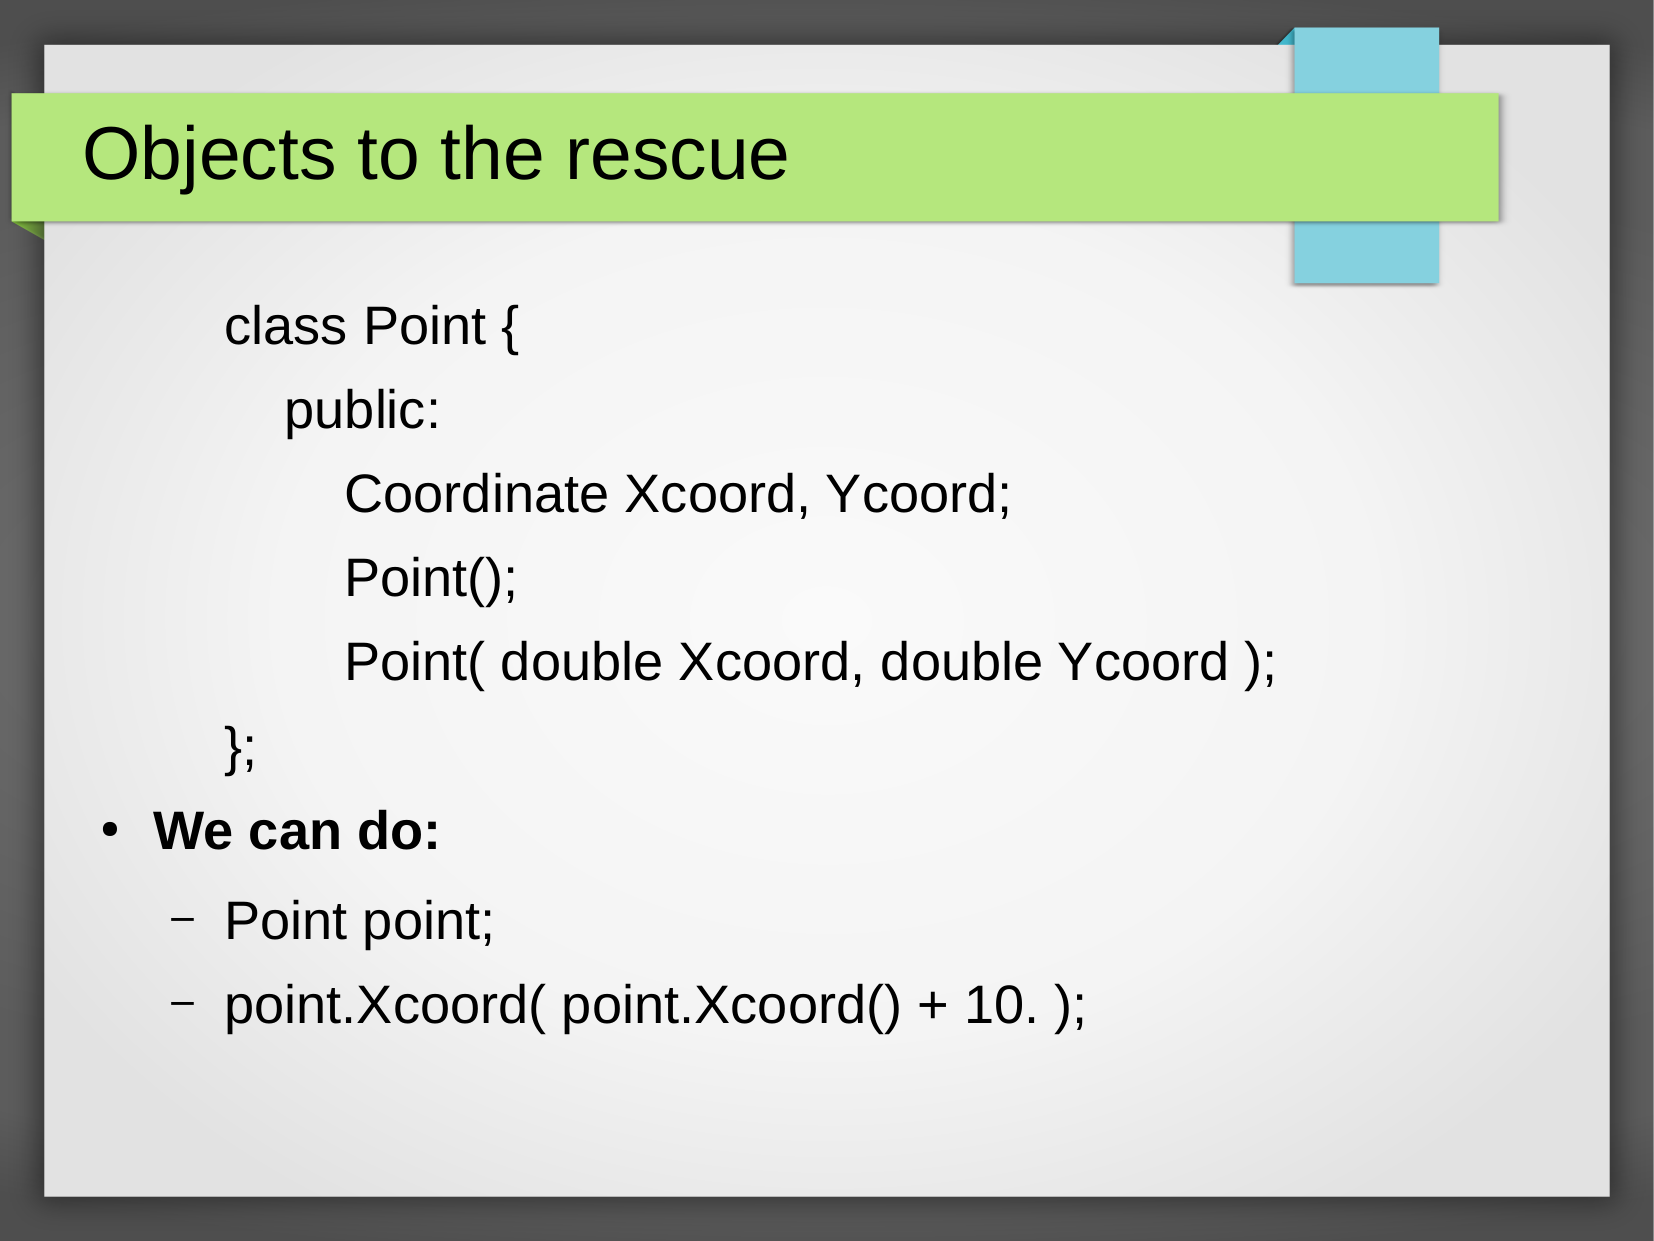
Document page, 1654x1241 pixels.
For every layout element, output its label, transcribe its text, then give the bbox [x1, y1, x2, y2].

list class Point { public: Coordinate Xcoord, Ycoord; Point(); Point( double Xcoord, double Ycoord ); }; We can do: Point point; point.Xcoord( point.Xcoord() + 10. ); [82, 295, 1571, 1193]
title Objects to the rescue [82, 94, 1264, 213]
picture [0, 0, 1654, 1241]
